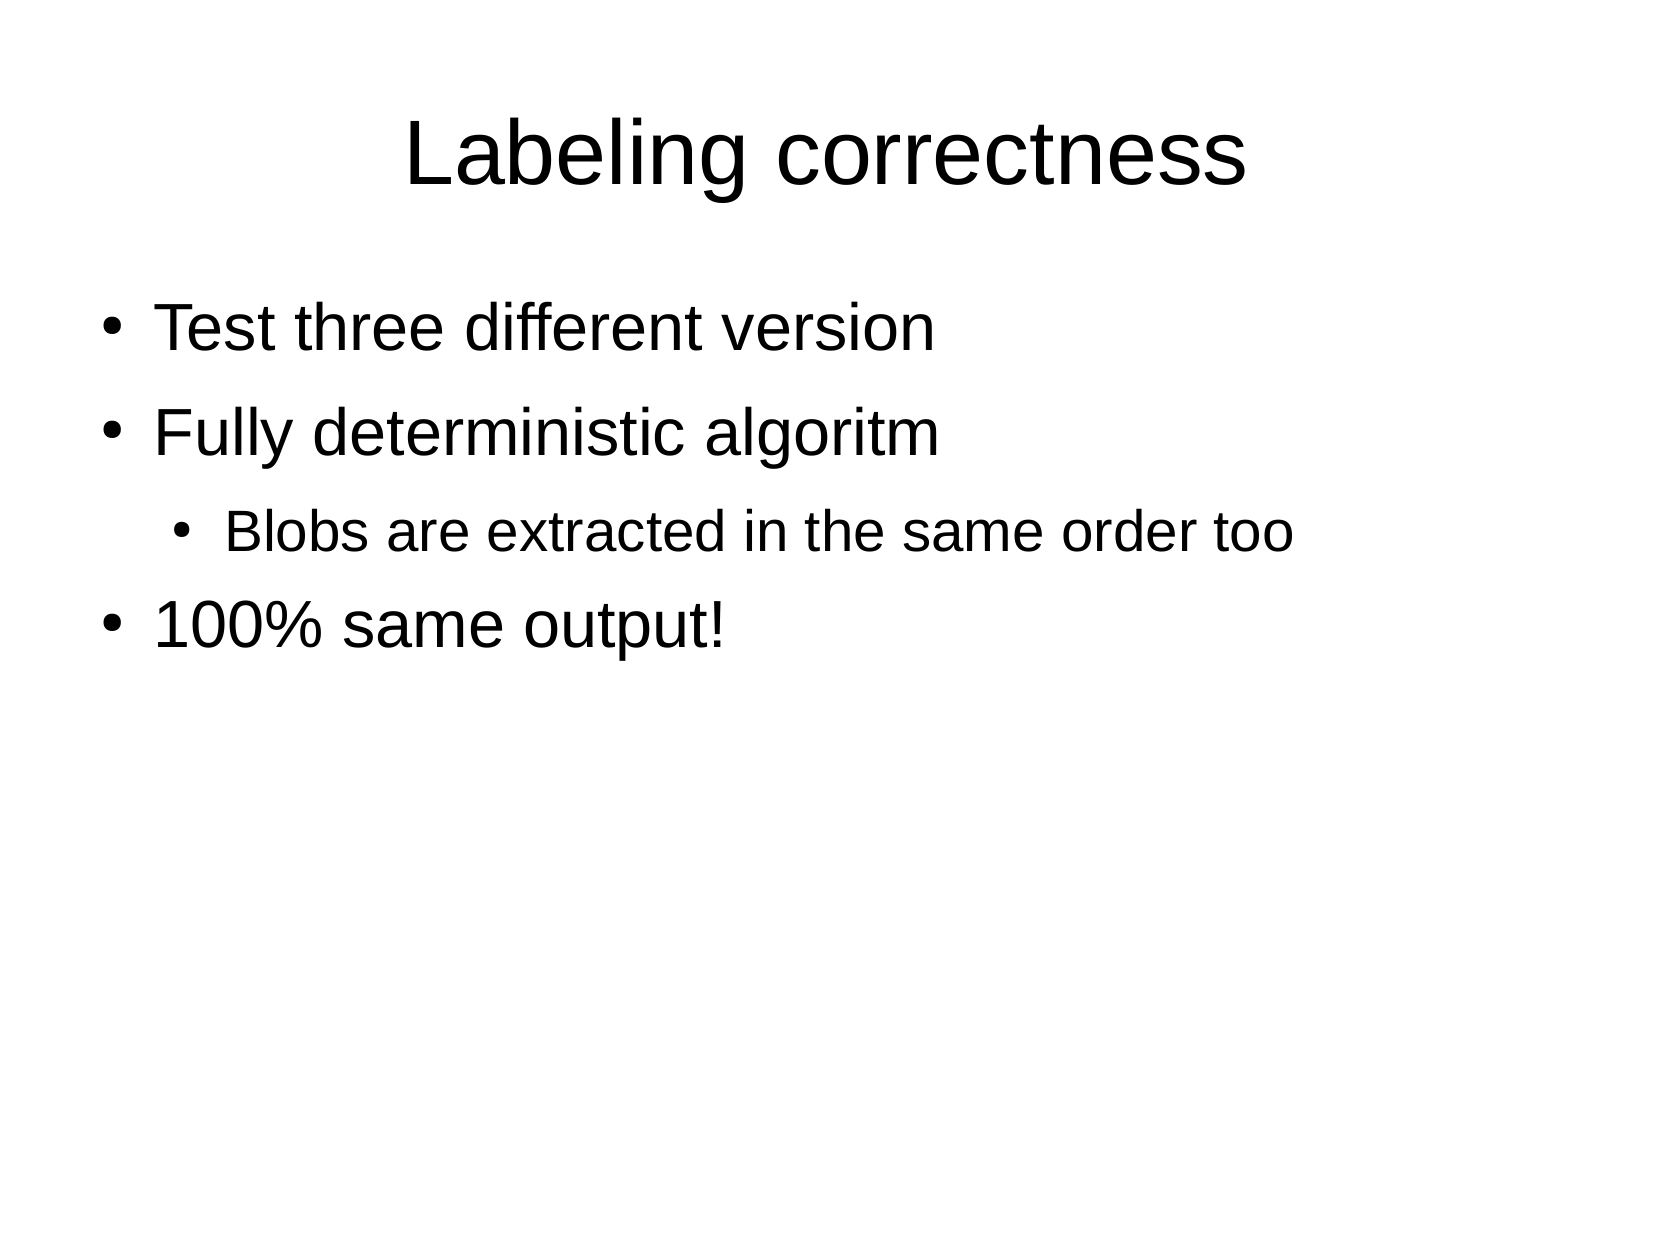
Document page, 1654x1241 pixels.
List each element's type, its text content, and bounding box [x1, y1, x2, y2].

title Labeling correctness [82, 49, 1571, 257]
list Test three different version Fully deterministic algoritm Blobs are extracted in the same order too 100% same output! [82, 290, 1571, 1109]
